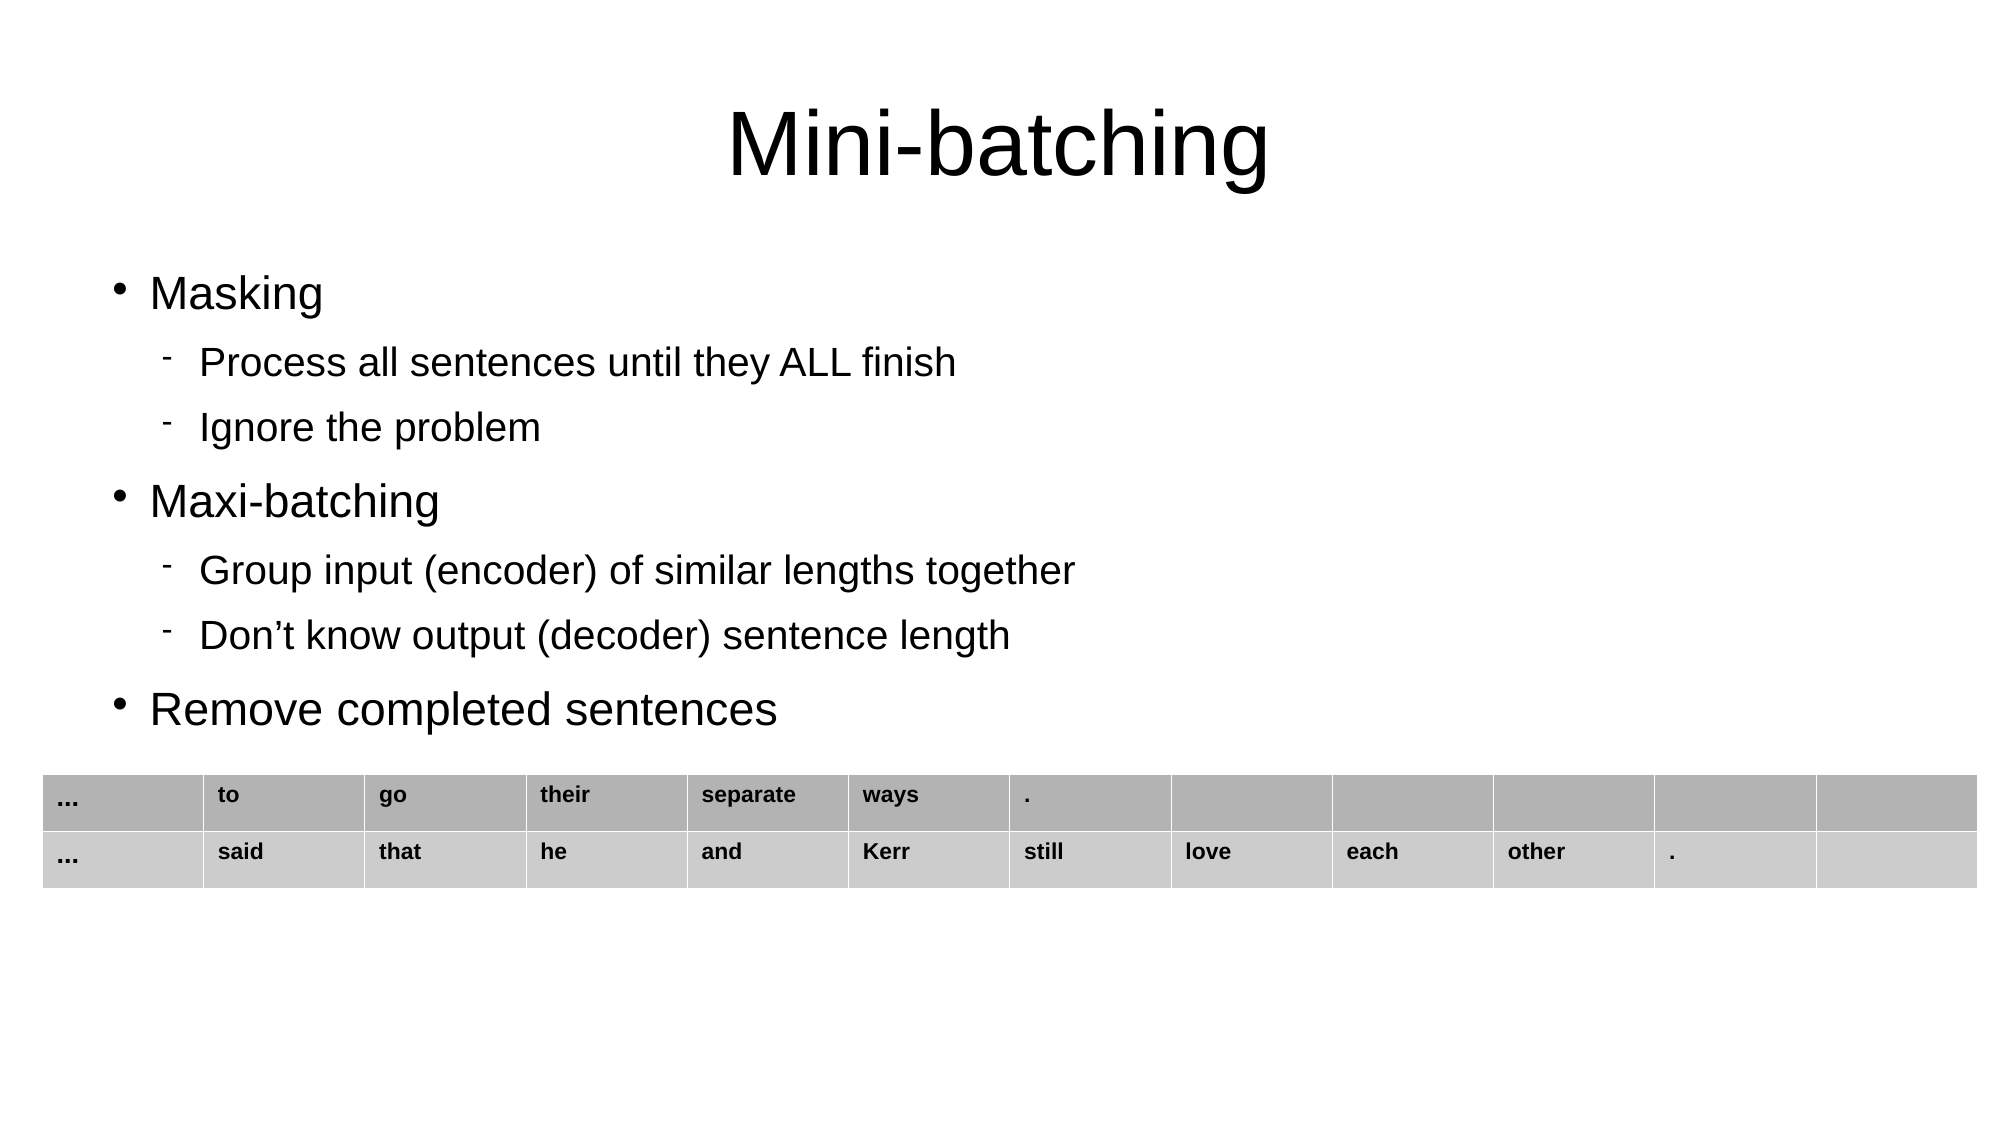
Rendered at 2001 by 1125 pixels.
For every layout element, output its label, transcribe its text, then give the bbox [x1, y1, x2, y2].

table_cell [1817, 832, 1977, 888]
table_cell ... [43, 832, 203, 888]
table_header to [204, 775, 364, 831]
table_header separate [688, 775, 848, 831]
table_header ways [849, 775, 1009, 831]
table_header go [365, 775, 526, 831]
table_cell and [688, 832, 848, 888]
table_cell said [204, 832, 364, 888]
table_cell Kerr [849, 832, 1009, 888]
table_header [1333, 775, 1493, 831]
table_header [1655, 775, 1816, 831]
text_box Mini-batching [99, 44, 1900, 233]
table_header [1172, 775, 1332, 831]
text_box Masking Process all sentences until they ALL finish Ignore the problem Maxi-batching Group input (encoder) of similar lengths together Don’t know output (decoder) sentence length Remove completed sentences [99, 263, 1900, 740]
table_cell he [527, 832, 687, 888]
table_header [1817, 775, 1977, 831]
table_header [1494, 775, 1654, 831]
table_cell each [1333, 832, 1493, 888]
table_cell other [1494, 832, 1654, 888]
table_cell love [1172, 832, 1332, 888]
table_cell that [365, 832, 526, 888]
table_header ... [43, 775, 203, 831]
table_header . [1010, 775, 1171, 831]
table_cell . [1655, 832, 1816, 888]
table_cell still [1010, 832, 1171, 888]
table_header their [527, 775, 687, 831]
